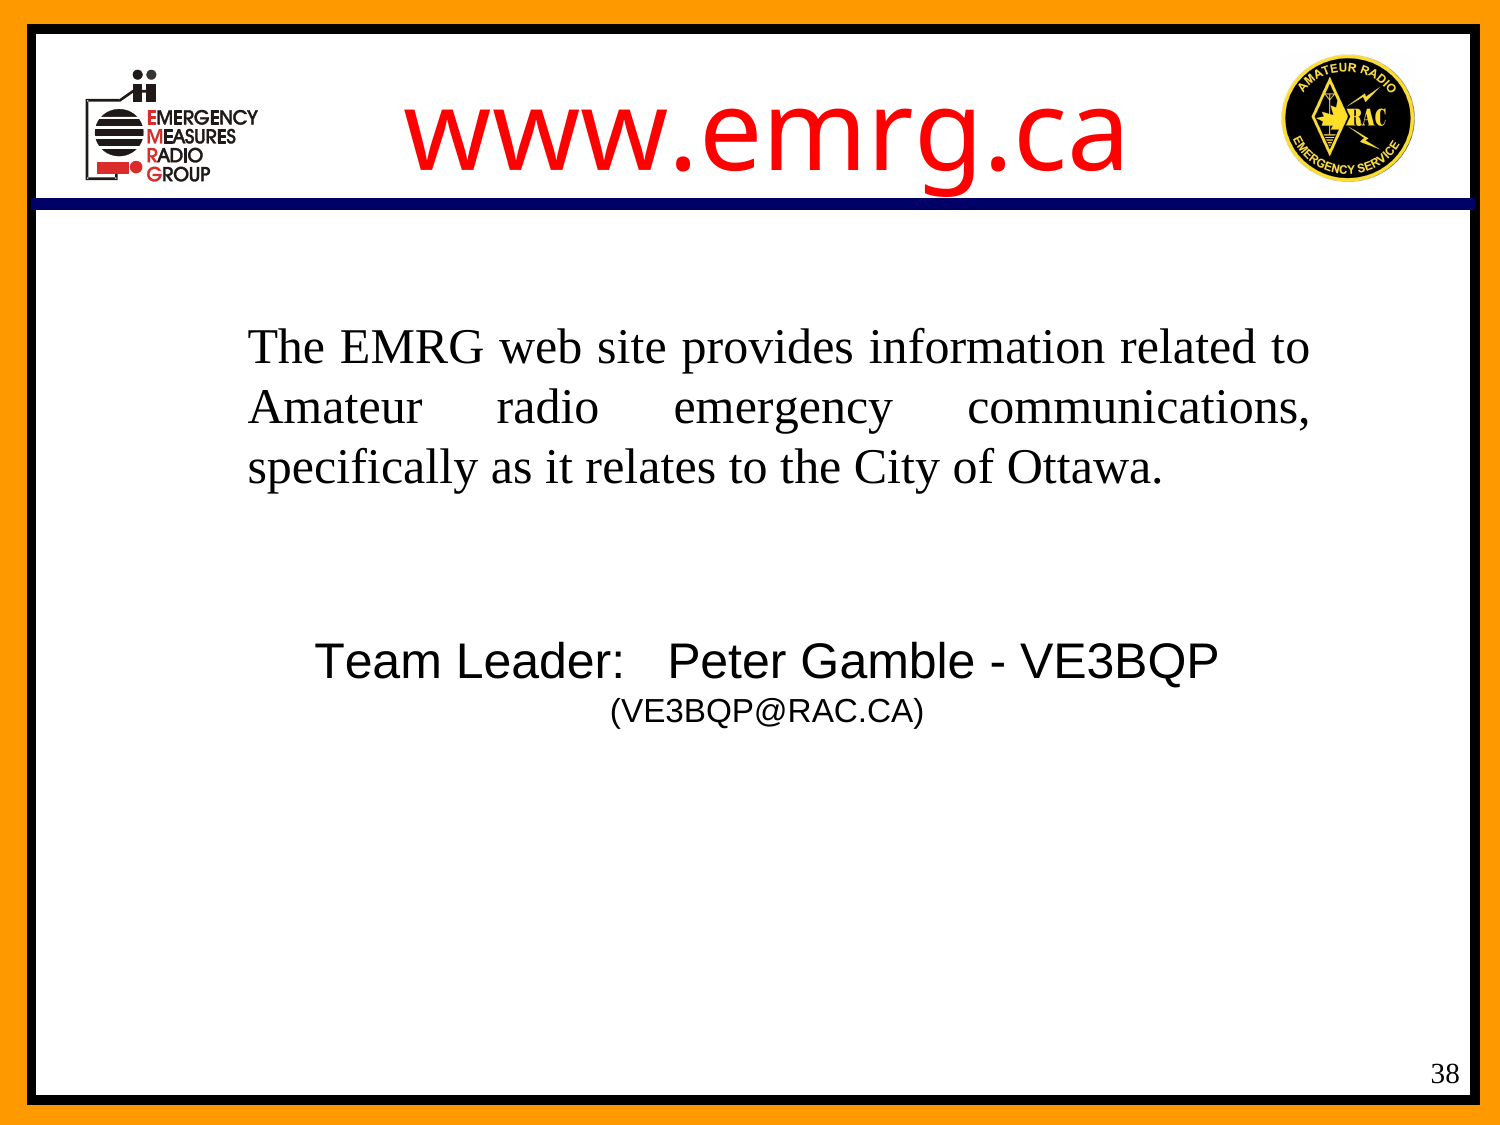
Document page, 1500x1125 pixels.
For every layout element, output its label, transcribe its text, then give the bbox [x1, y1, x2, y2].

text_box The EMRG web site provides information related to Amateur radio emergency communications, specifically as it relates to the City of Ottawa. [232, 306, 1327, 502]
text_box www.emrg.ca [389, 50, 1147, 201]
picture [1281, 54, 1415, 182]
text_box Team Leader: Peter Gamble - VE3BQP (VE3BQP@RAC.CA) [299, 621, 1236, 737]
